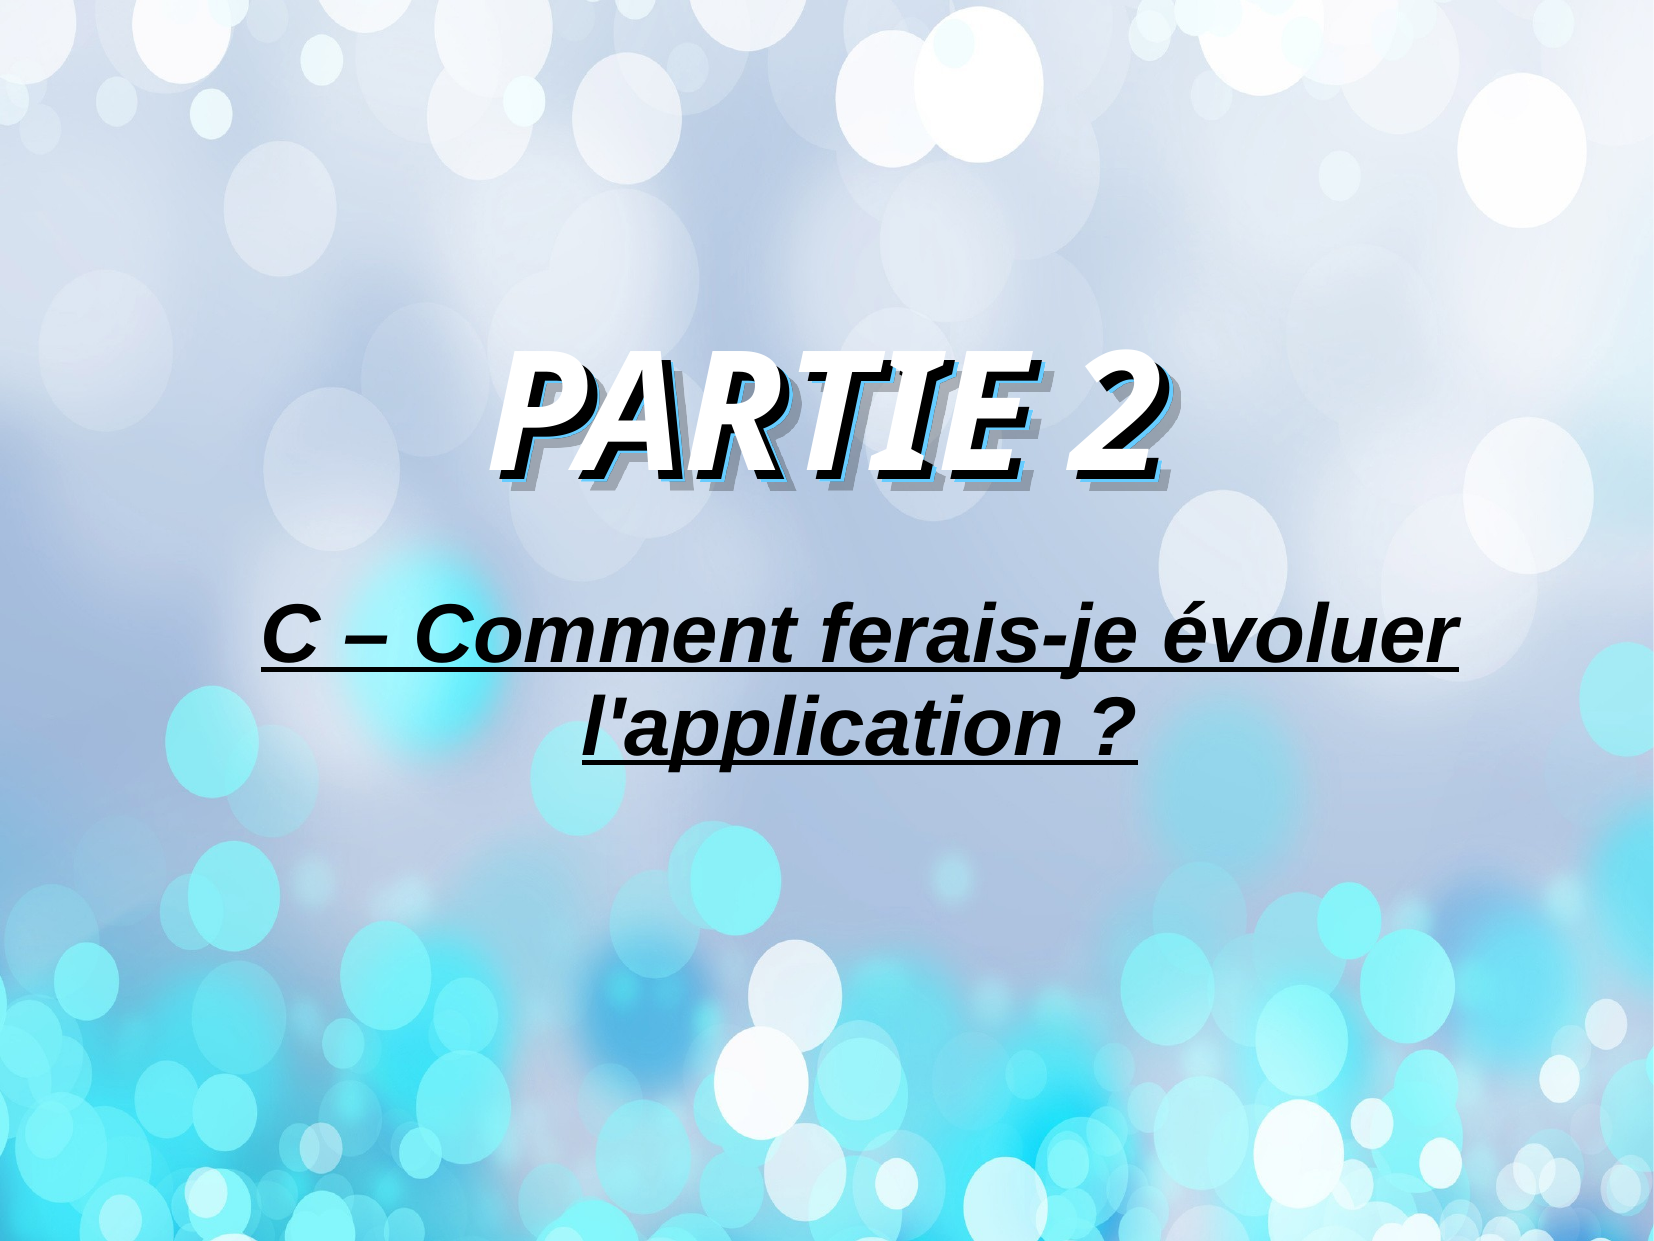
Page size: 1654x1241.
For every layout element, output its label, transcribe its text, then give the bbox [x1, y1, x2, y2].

text_box C – Comment ferais-je évoluer l'application ? [169, 587, 1480, 774]
picture [0, 0, 1654, 1241]
text_box PARTIE 2 [480, 305, 1169, 506]
